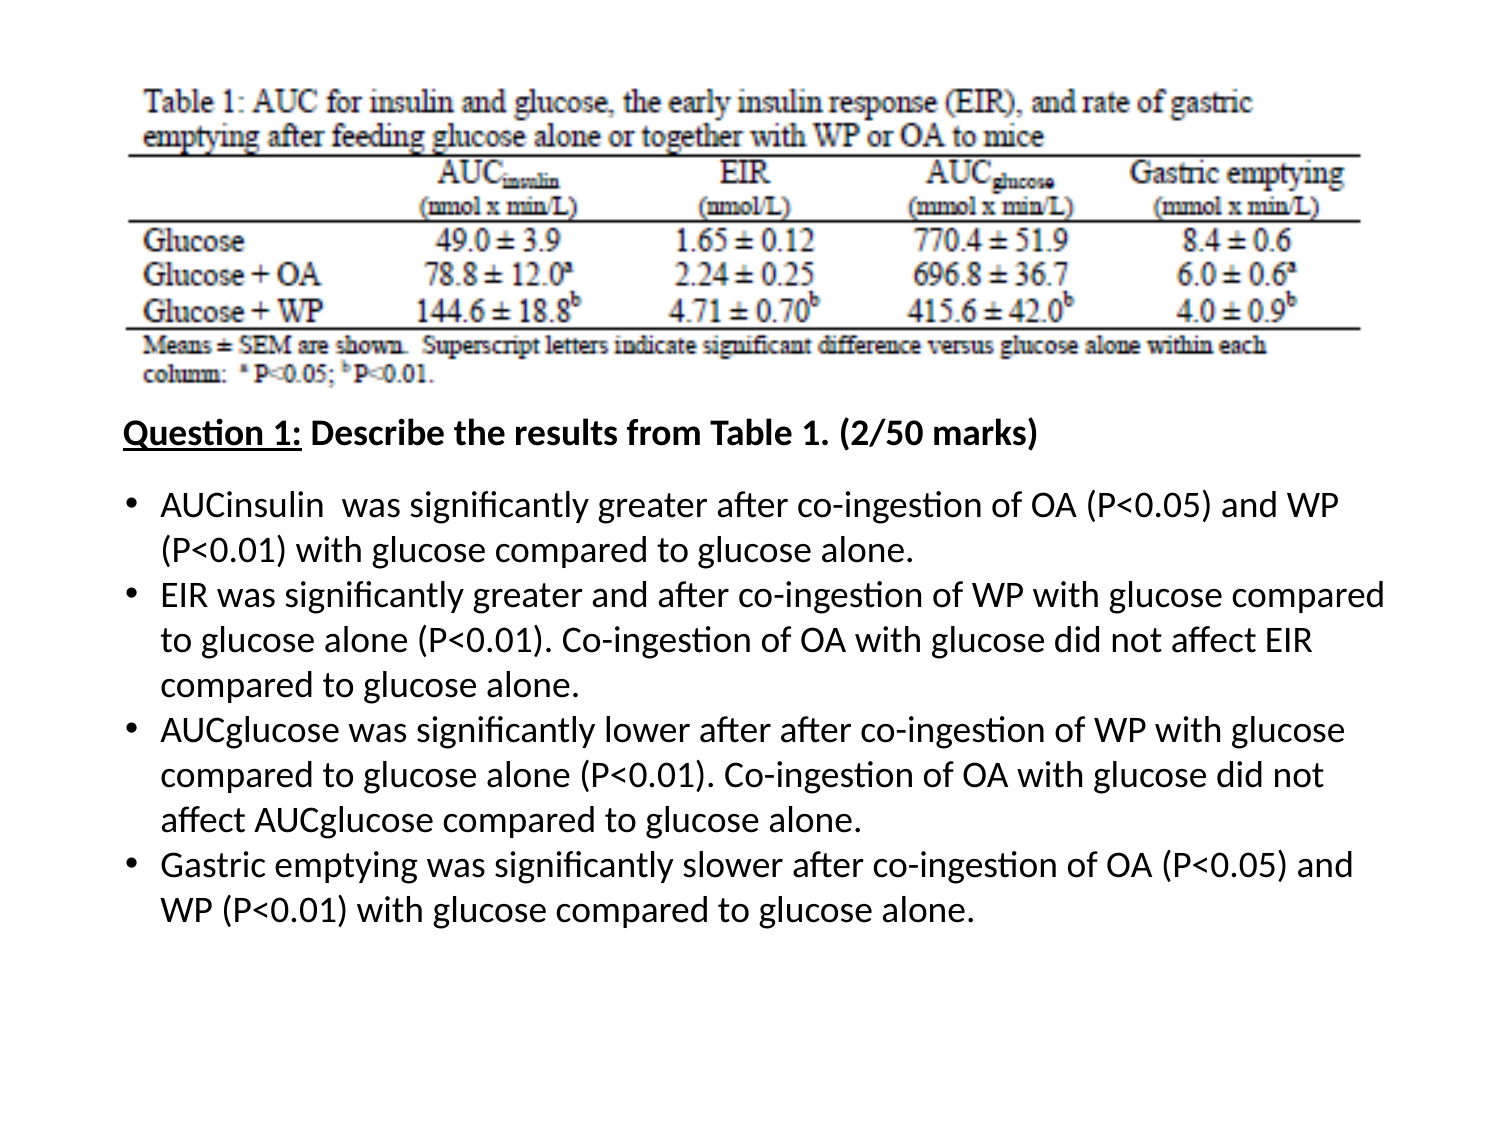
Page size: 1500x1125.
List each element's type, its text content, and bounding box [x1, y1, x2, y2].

text_box AUCinsulin was significantly greater after co-ingestion of OA (P<0.05) and WP (P<0.01) with glucose compared to glucose alone. EIR was significantly greater and after co-ingestion of WP with glucose compared to glucose alone (P<0.01). Co-ingestion of OA with glucose did not affect EIR compared to glucose alone. AUCglucose was significantly lower after after co-ingestion of WP with glucose compared to glucose alone (P<0.01). Co-ingestion of OA with glucose did not affect AUCglucose compared to glucose alone. Gastric emptying was significantly slower after co-ingestion of OA (P<0.05) and WP (P<0.01) with glucose compared to glucose alone. [110, 472, 1406, 1072]
text_box Question 1: Describe the results from Table 1. (2/50 marks) [108, 400, 1404, 461]
picture [82, 11, 1398, 484]
